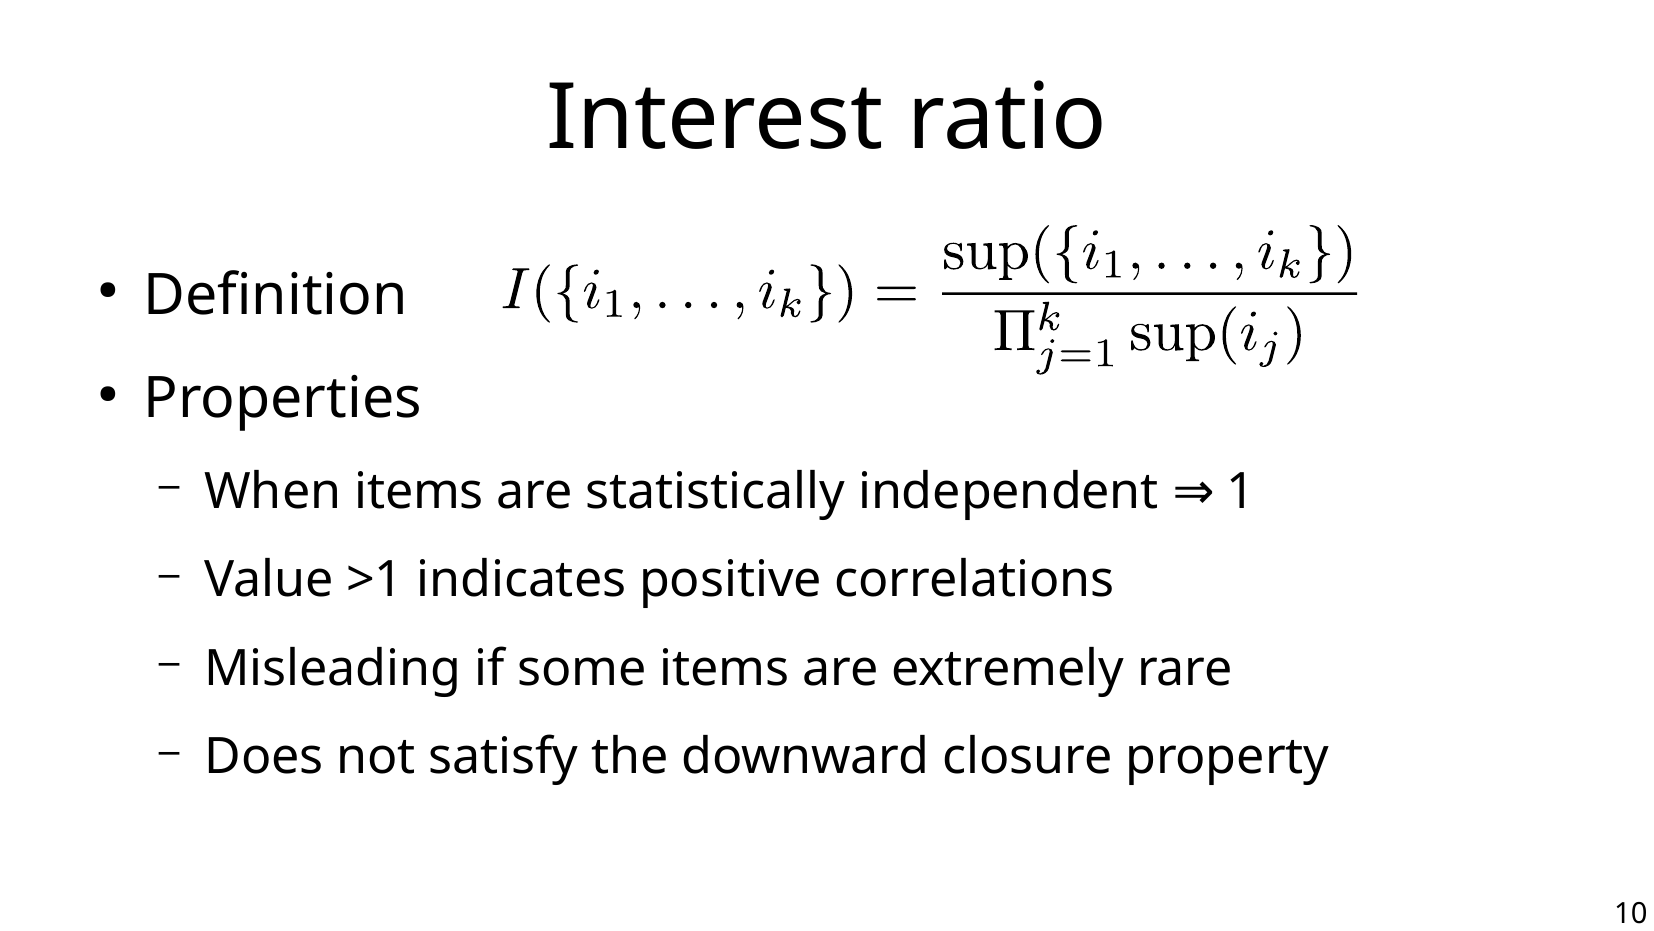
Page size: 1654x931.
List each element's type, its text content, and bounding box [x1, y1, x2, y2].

text_box [500, 225, 1358, 375]
list Definition Properties When items are statistically independent ⇒ 1 Value >1 indicates positive correlations Misleading if some items are extremely rare Does not satisfy the downward closure property [82, 253, 1571, 793]
title Interest ratio [82, 1, 1571, 226]
